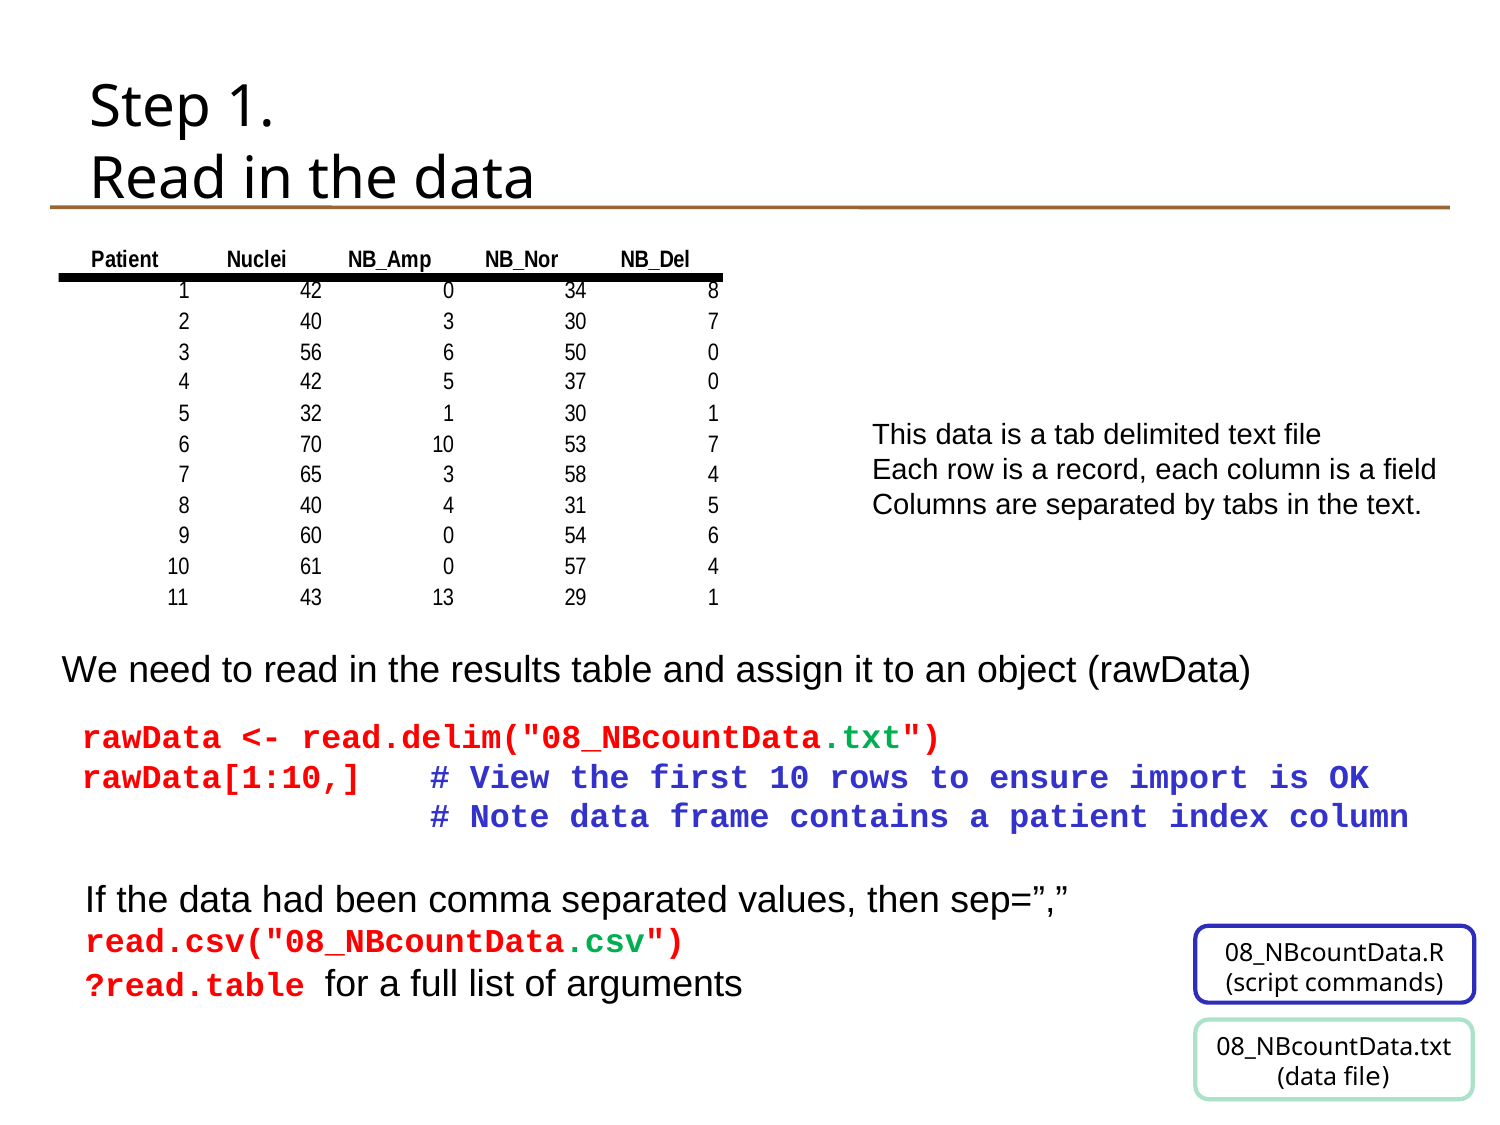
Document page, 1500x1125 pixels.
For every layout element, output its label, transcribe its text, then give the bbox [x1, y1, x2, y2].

text_box 08_NBcountData.txt (data file) [1195, 1019, 1473, 1100]
text_box We need to read in the results table and assign it to an object (rawData) rawData <- read.delim("08_NBcountData.txt") rawData[1:10,] # View the first 10 rows to ensure import is OK # Note data frame contains a patient index column [46, 637, 1465, 844]
chart [58, 246, 859, 622]
text_box Step 1. Read in the data [75, 44, 1425, 233]
text_box This data is a tab delimited text file Each row is a record, each column is a field Columns are separated by tabs in the text. [857, 407, 1453, 529]
text_box 08_NBcountData.R (script commands) [1195, 925, 1475, 1003]
text_box If the data had been comma separated values, then sep=”,” read.csv("08_NBcountData.csv") ?read.table for a full list of arguments [70, 867, 1161, 1008]
